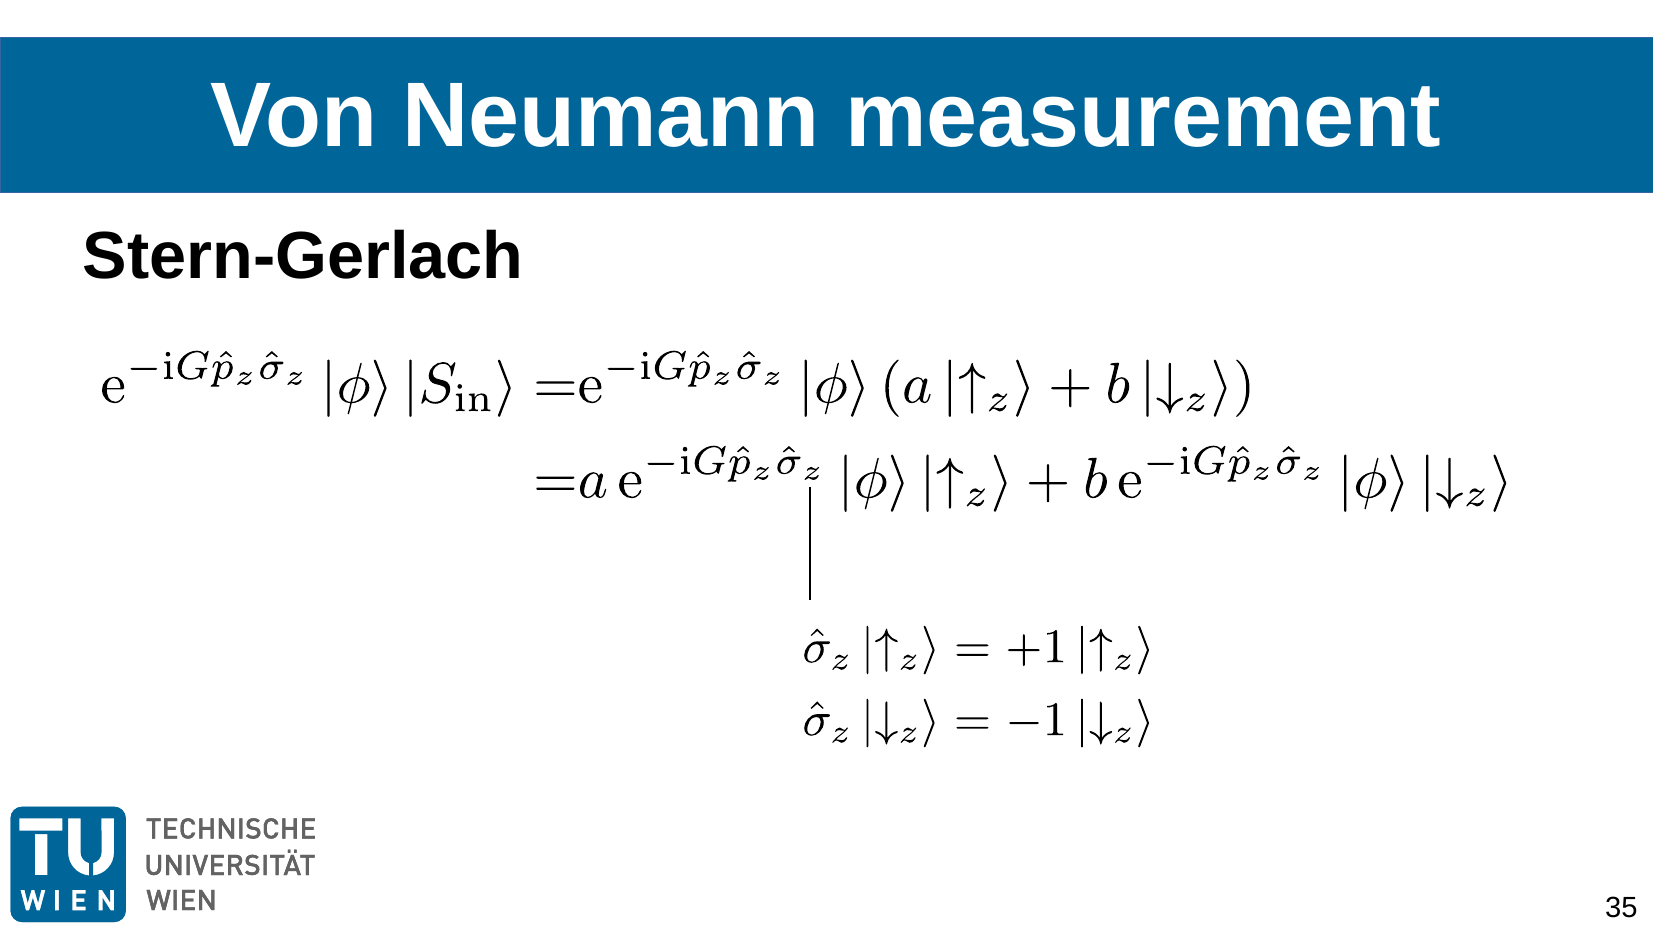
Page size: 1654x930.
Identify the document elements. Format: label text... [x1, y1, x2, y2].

picture [795, 615, 1170, 756]
list Stern-Gerlach [82, 217, 1571, 301]
picture [90, 330, 1515, 525]
title Von Neumann measurement [0, 37, 1653, 193]
